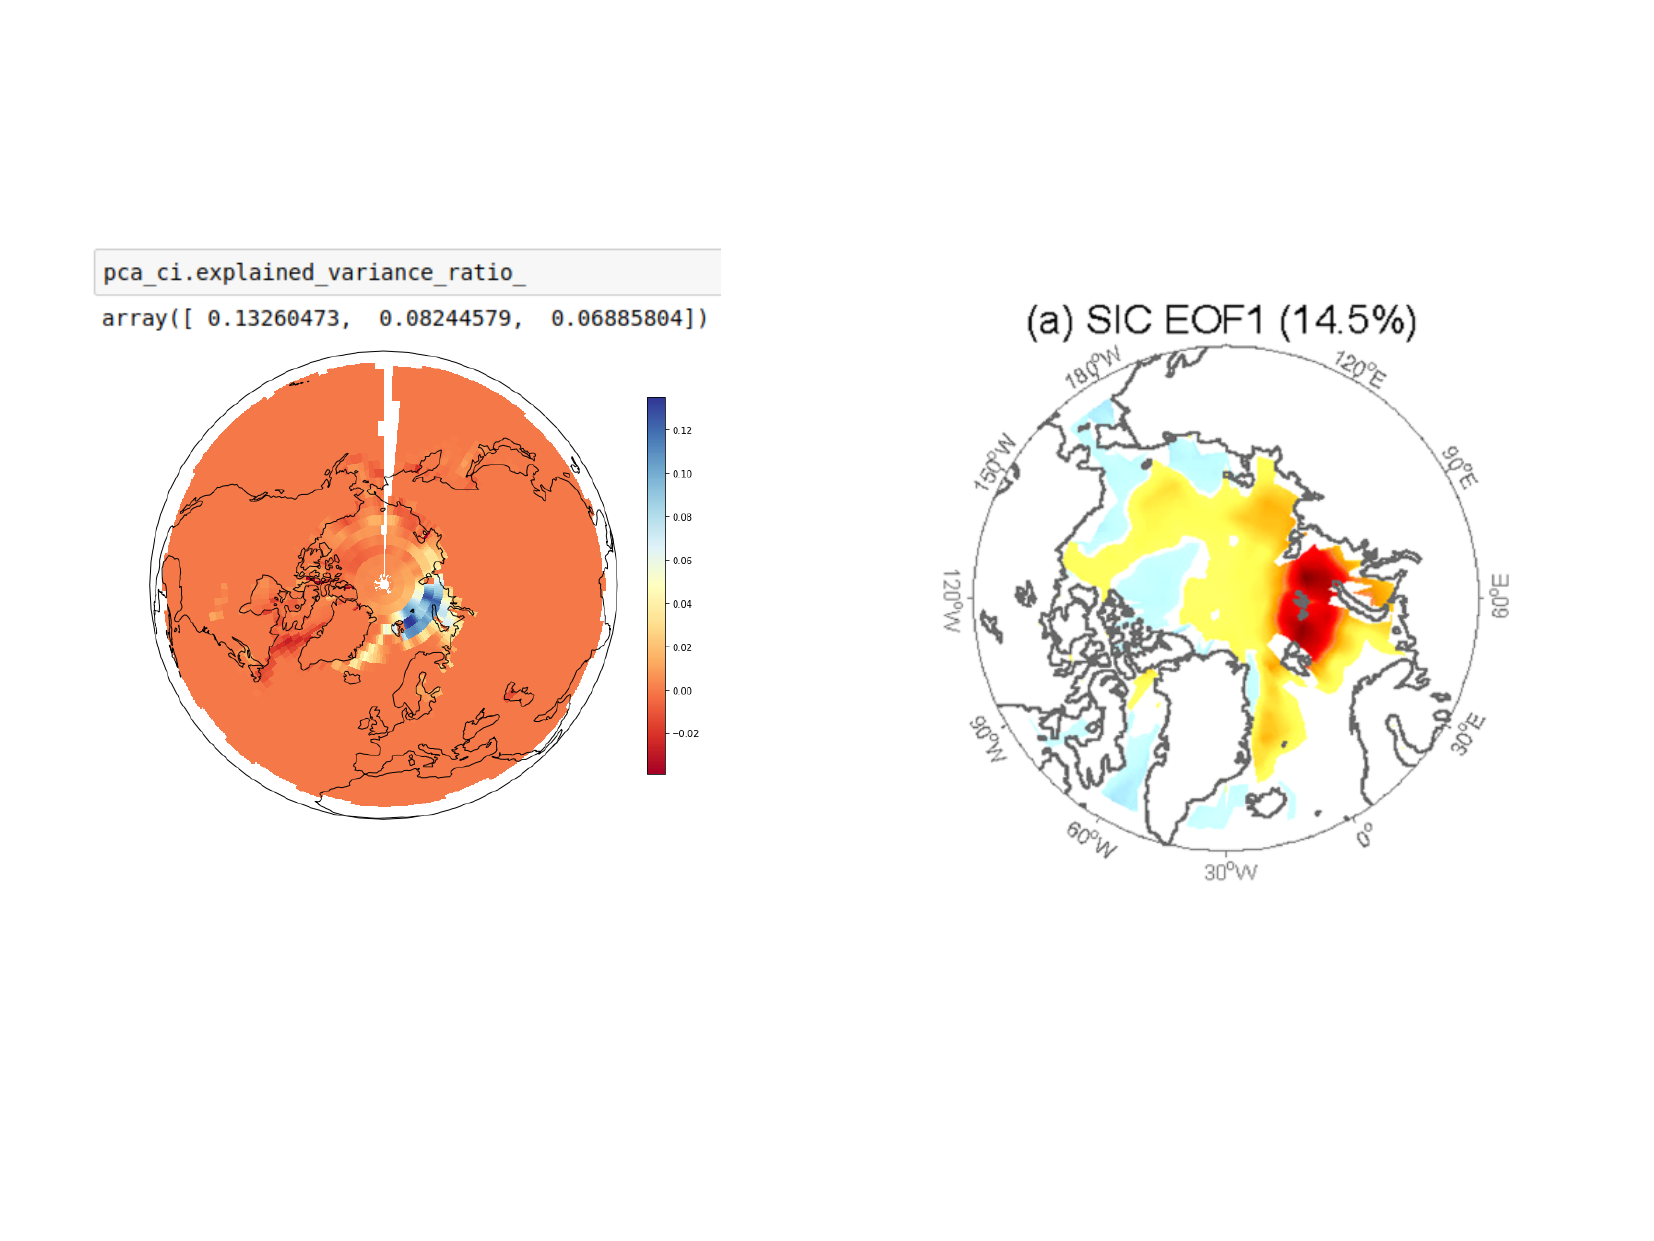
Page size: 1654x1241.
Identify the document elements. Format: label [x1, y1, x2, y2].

picture [924, 284, 1516, 891]
picture [91, 241, 721, 828]
